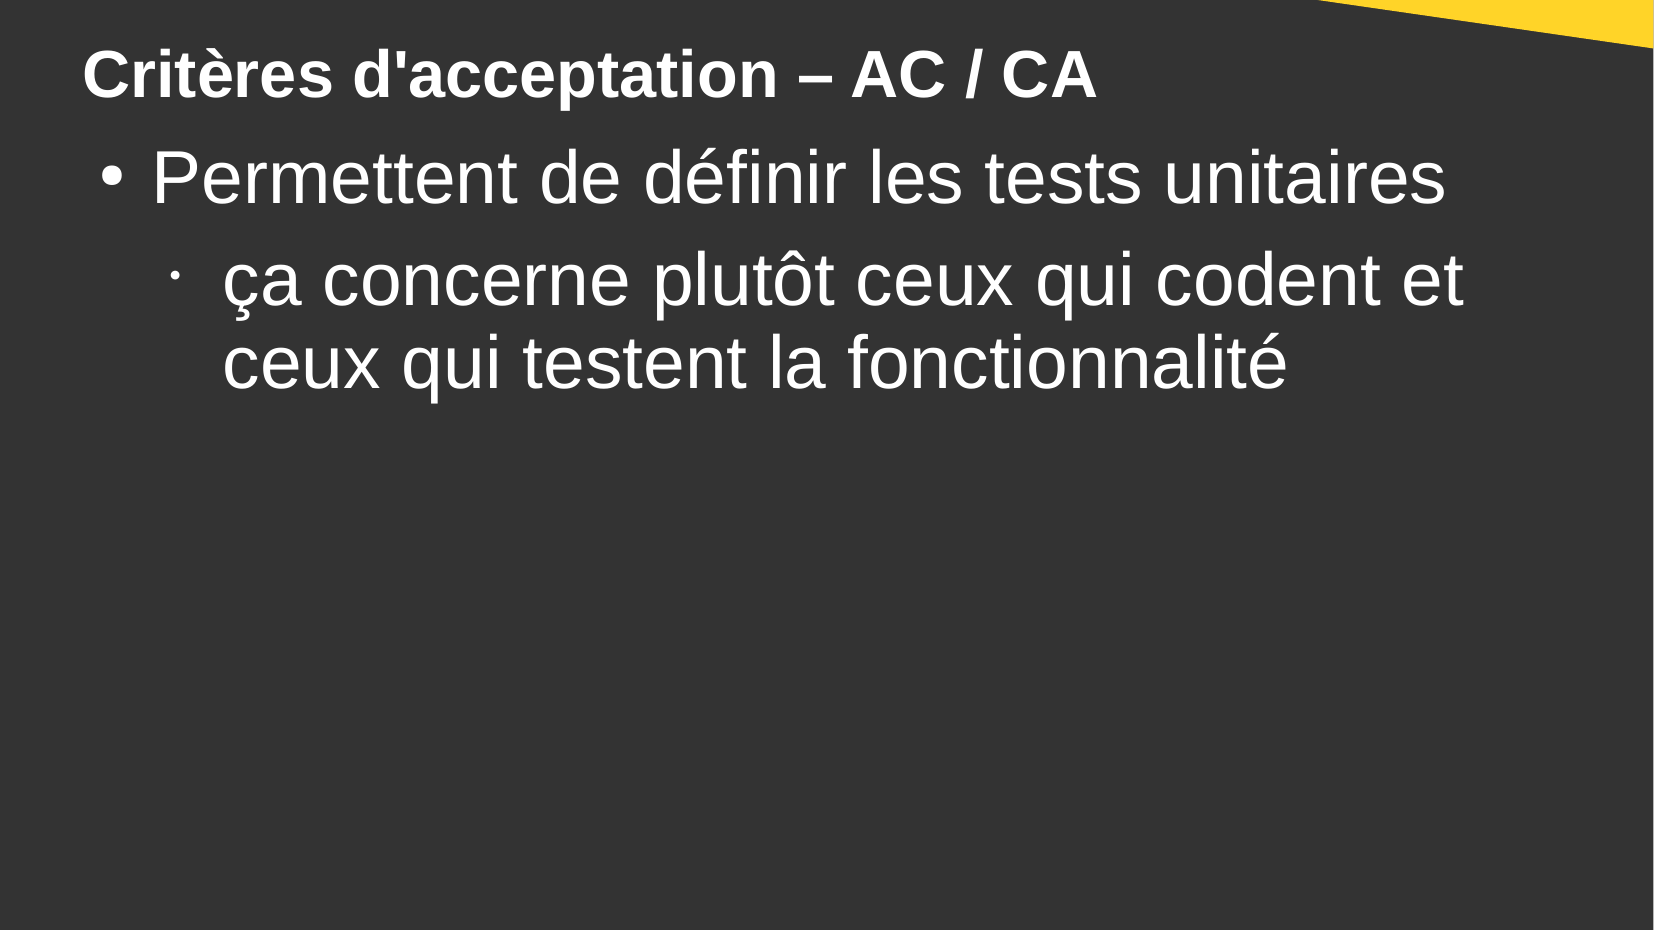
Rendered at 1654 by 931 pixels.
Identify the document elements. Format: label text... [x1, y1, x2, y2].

title Critères d'acceptation – AC / CA [82, 37, 1571, 122]
text_box [1317, 0, 1654, 49]
list Permettent de définir les tests unitaires ça concerne plutôt ceux qui codent et ceux qui testent la fonctionnalité [80, 135, 1620, 777]
